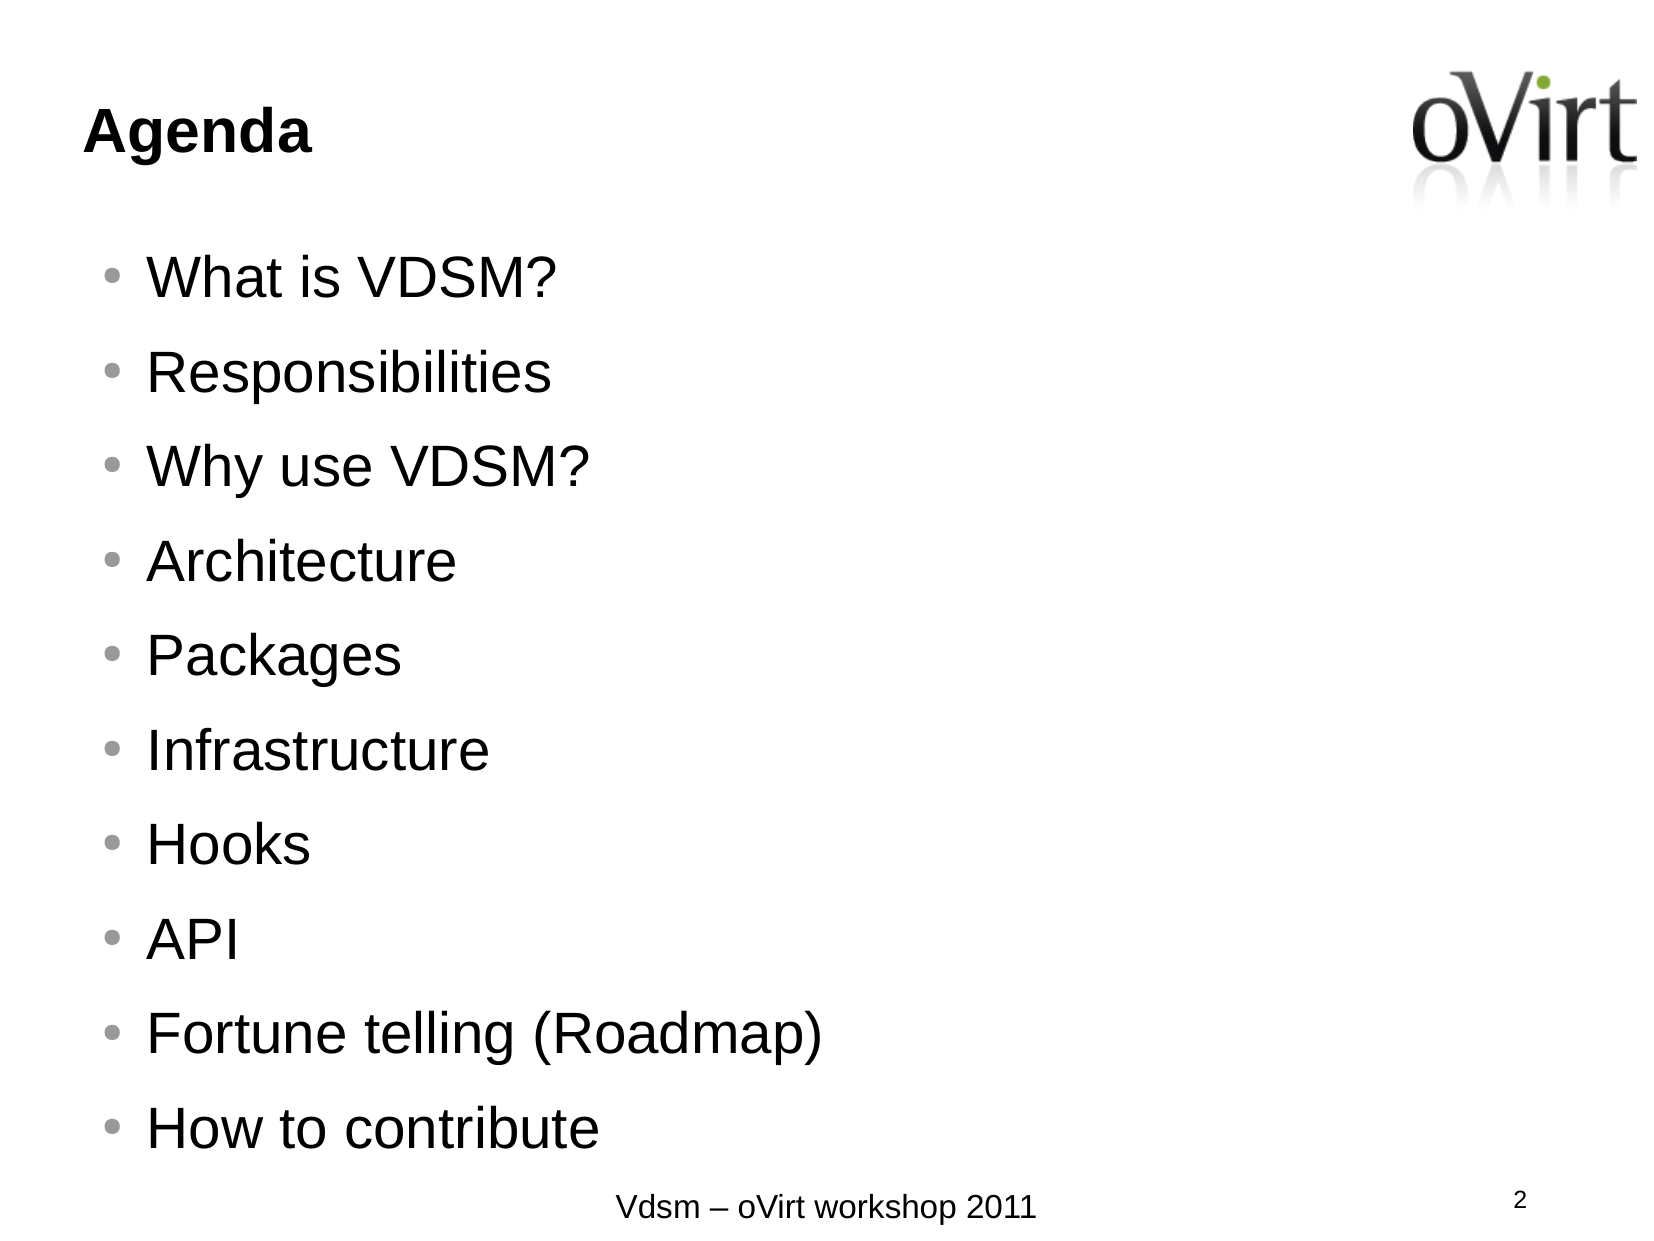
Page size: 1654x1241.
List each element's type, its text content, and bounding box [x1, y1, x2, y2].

title Agenda [82, 37, 1571, 226]
list What is VDSM? Responsibilities Why use VDSM? Architecture Packages Infrastructure Hooks API Fortune telling (Roadmap) How to contribute [86, 244, 1576, 1161]
picture [1571, 63, 1637, 212]
